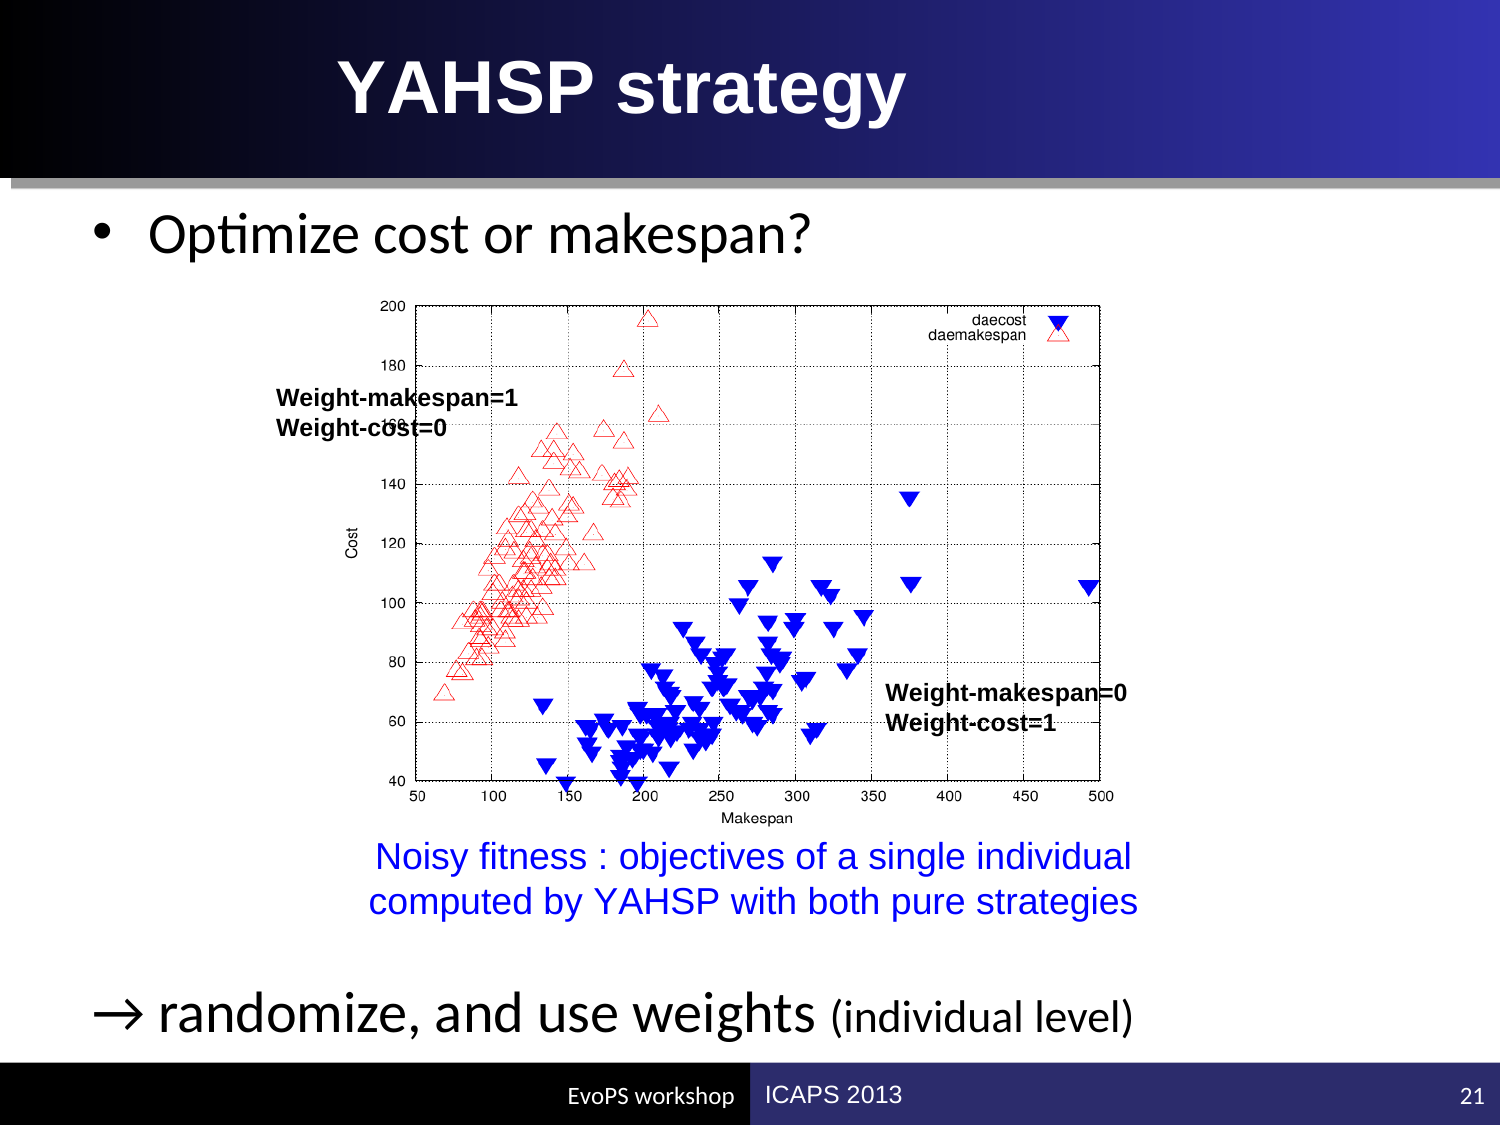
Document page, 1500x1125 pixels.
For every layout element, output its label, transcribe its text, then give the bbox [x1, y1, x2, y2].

text_box Weight-makespan=1 Weight-cost=0 [261, 374, 534, 449]
text_box Noisy fitness : objectives of a single individual computed by YAHSP with both pure strategies [310, 824, 1198, 930]
picture [330, 289, 1134, 824]
text_box YAHSP strategy [322, 31, 1214, 137]
list Optimize cost or makespan? → randomize, and use weights (individual level) [77, 187, 1428, 1125]
text_box Weight-makespan=0 Weight-cost=1 [870, 668, 1144, 744]
